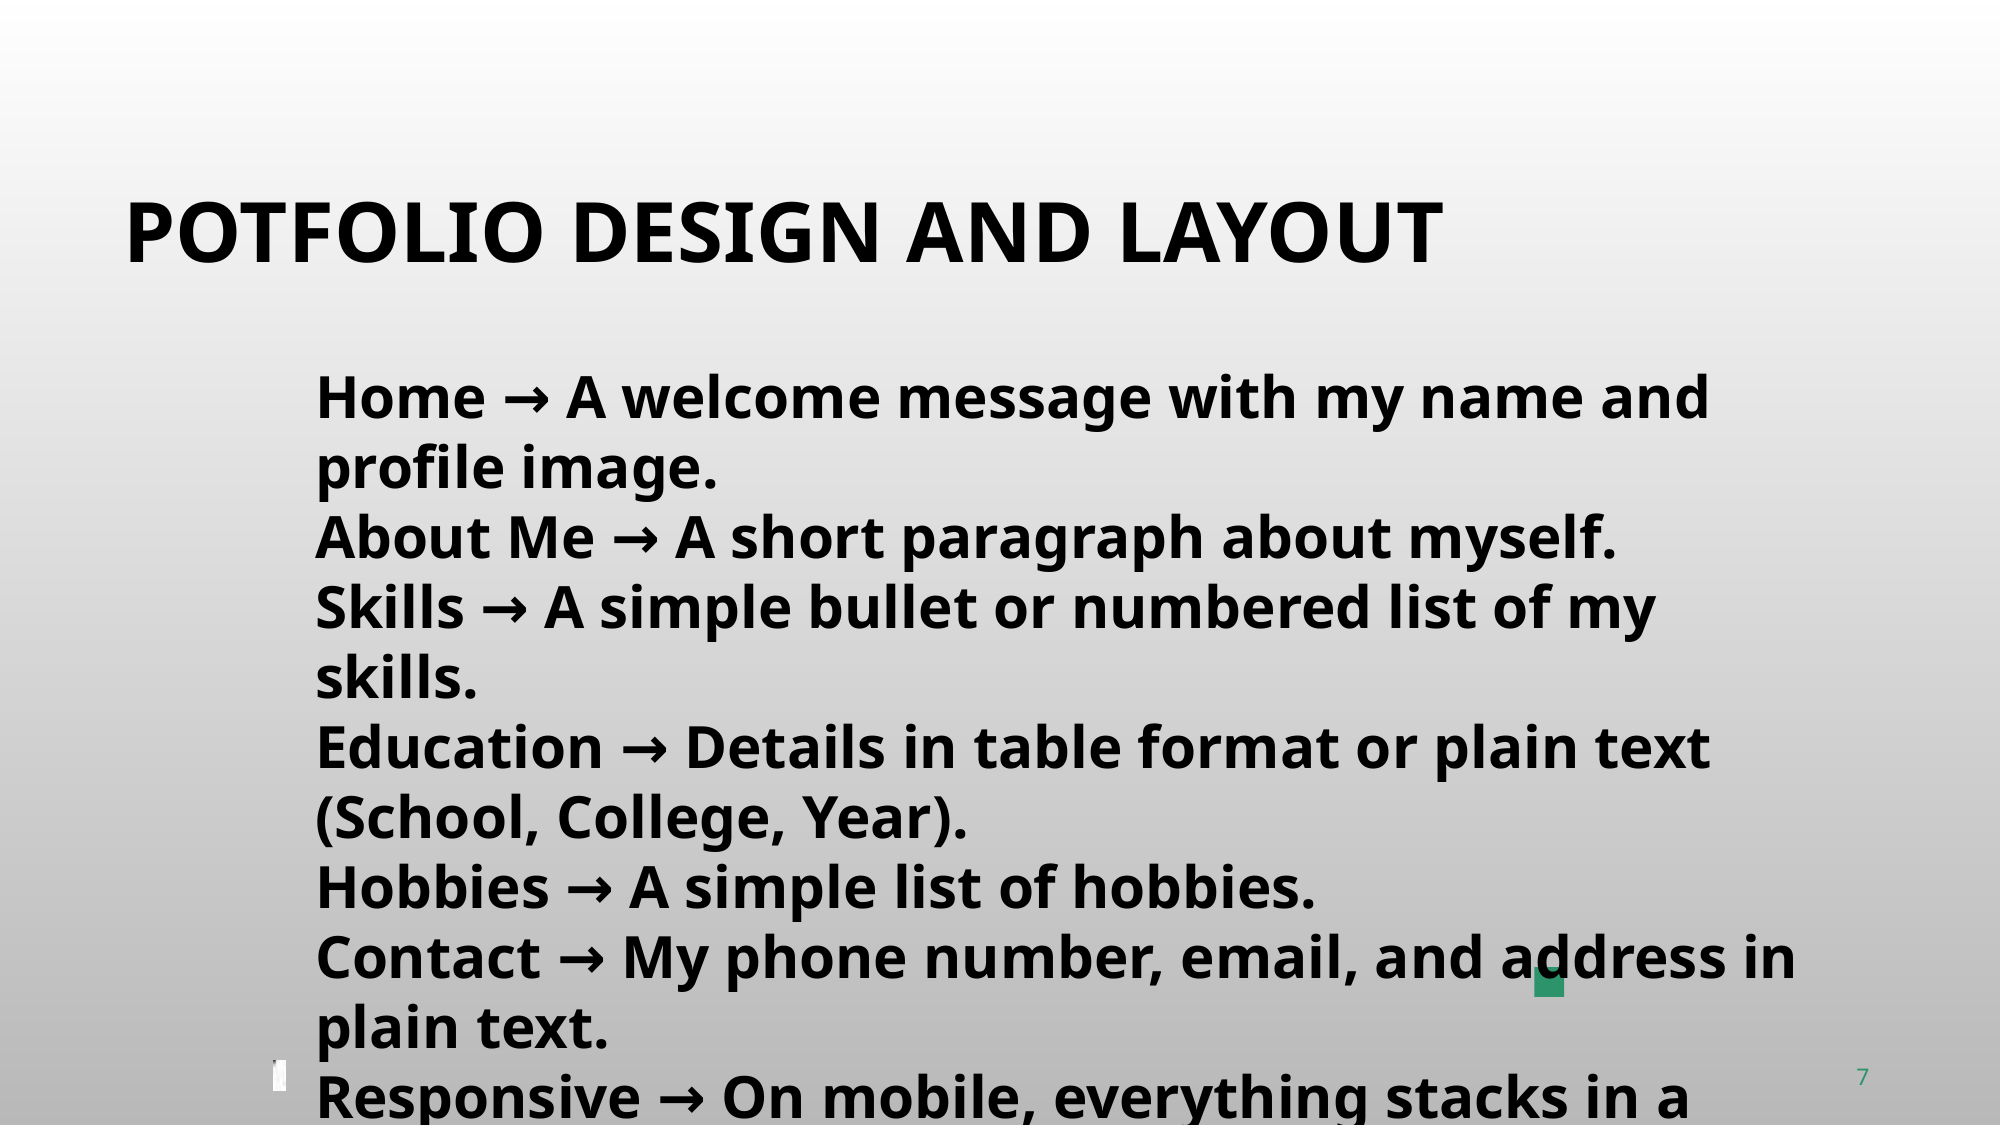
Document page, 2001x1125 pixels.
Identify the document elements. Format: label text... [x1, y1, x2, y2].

picture [273, 1060, 286, 1091]
text_box Home → A welcome message with my name and profile image. About Me → A short paragraph about myself. Skills → A simple bullet or numbered list of my skills. Education → Details in table format or plain text (School, College, Year). Hobbies → A simple list of hobbies. Contact → My phone number, email, and address in plain text. Responsive → On mobile, everything stacks in a single column. [299, 282, 1836, 1076]
text_box 7 [1849, 1061, 1888, 1094]
text_box POTFOLIO DESIGN AND LAYOUT [121, 177, 1565, 281]
